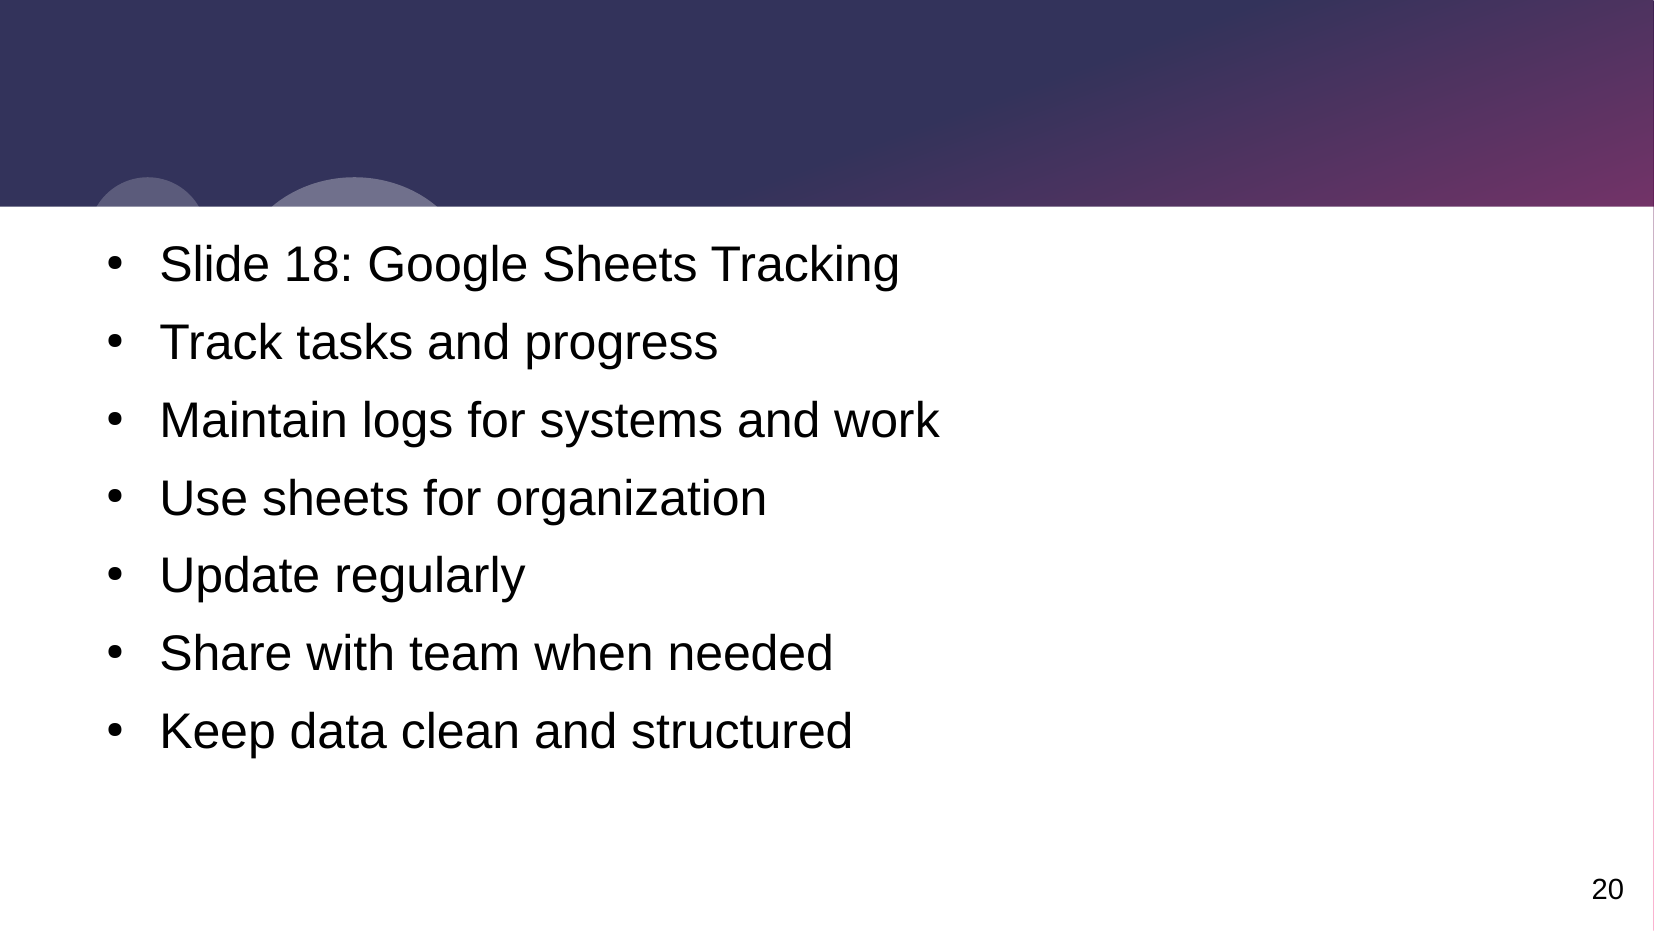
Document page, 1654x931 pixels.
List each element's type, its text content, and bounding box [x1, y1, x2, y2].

list Slide 18: Google Sheets Tracking Track tasks and progress Maintain logs for systems and work Use sheets for organization Update regularly Share with team when needed Keep data clean and structured [88, 236, 1565, 827]
